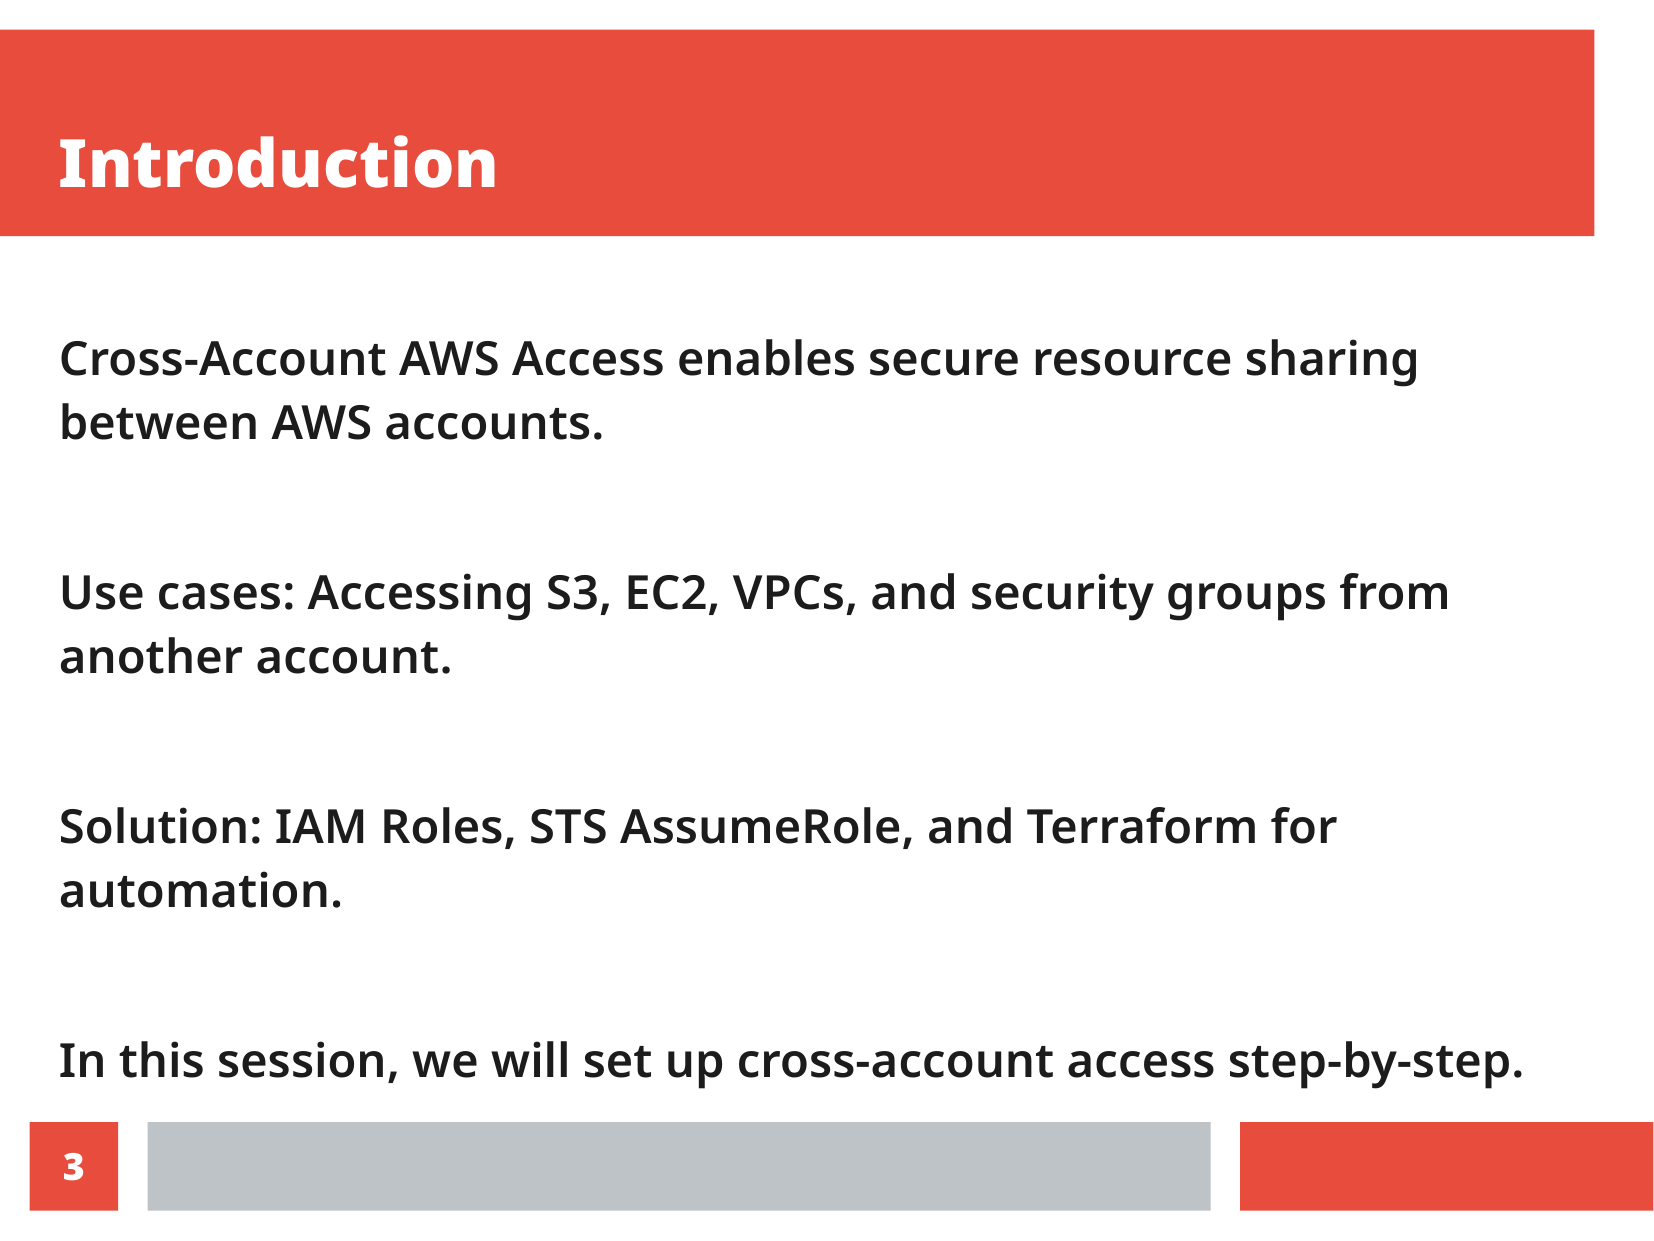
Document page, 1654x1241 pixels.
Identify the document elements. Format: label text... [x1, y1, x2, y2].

title Introduction [59, 59, 1595, 207]
list Cross-Account AWS Access enables secure resource sharing between AWS accounts. Use cases: Accessing S3, EC2, VPCs, and security groups from another account. Solution: IAM Roles, STS AssumeRole, and Terraform for automation. In this session, we will set up cross-account access step-by-step. [59, 324, 1565, 1093]
